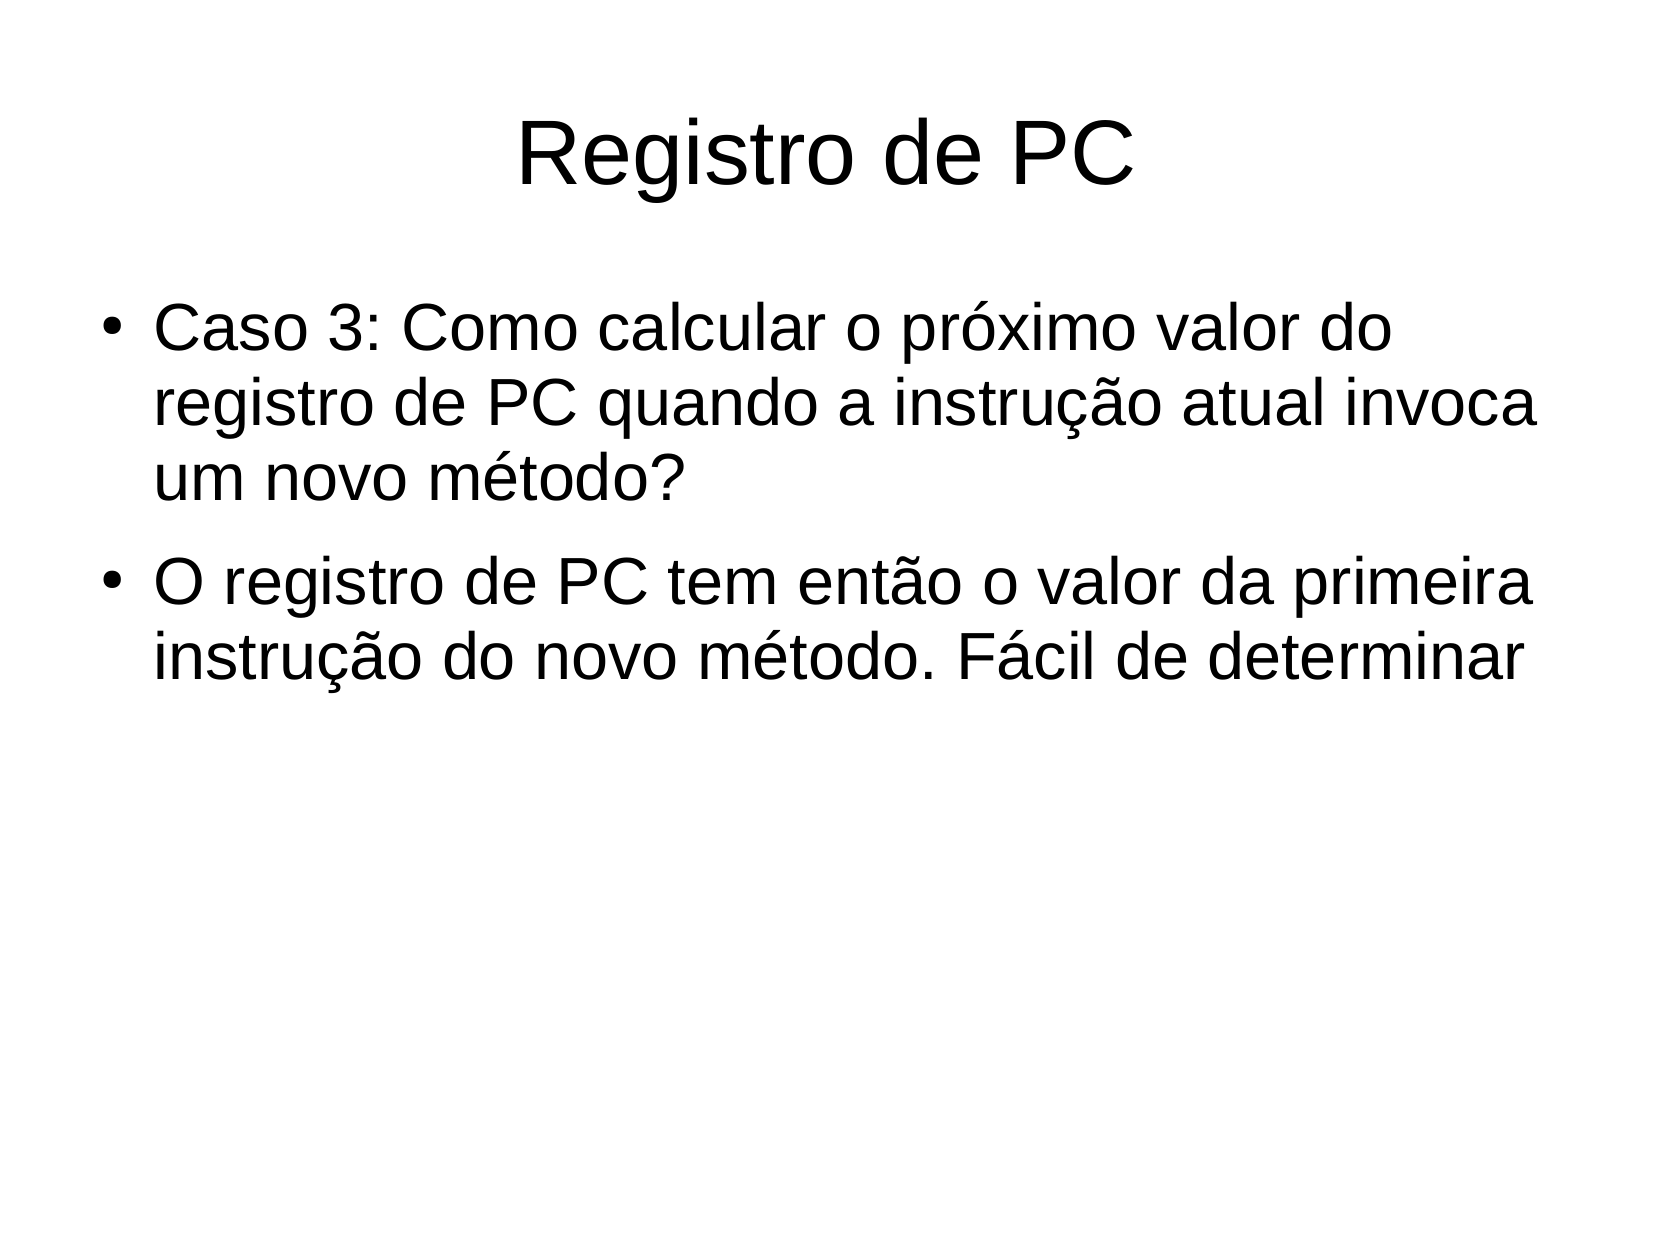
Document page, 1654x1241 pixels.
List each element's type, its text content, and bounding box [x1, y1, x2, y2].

title Registro de PC [82, 49, 1571, 257]
list Caso 3: Como calcular o próximo valor do registro de PC quando a instrução atual invoca um novo método? O registro de PC tem então o valor da primeira instrução do novo método. Fácil de determinar [82, 290, 1571, 1010]
